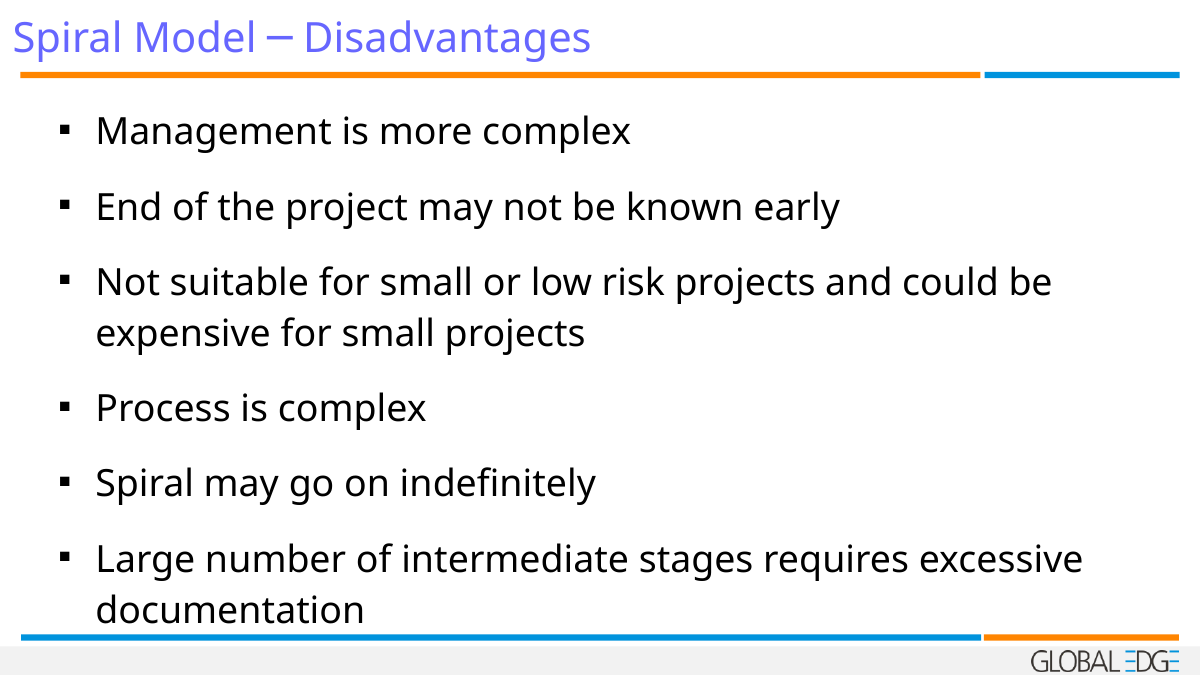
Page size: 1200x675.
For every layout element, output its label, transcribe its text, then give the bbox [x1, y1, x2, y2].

title Spiral Model ─ Disadvantages [12, 9, 1088, 63]
subtitle Management is more complex End of the project may not be known early Not suitable for small or low risk projects and could be expensive for small projects Process is complex Spiral may go on indefinitely Large number of intermediate stages requires excessive documentation [60, 104, 1141, 579]
picture [1031, 650, 1179, 672]
